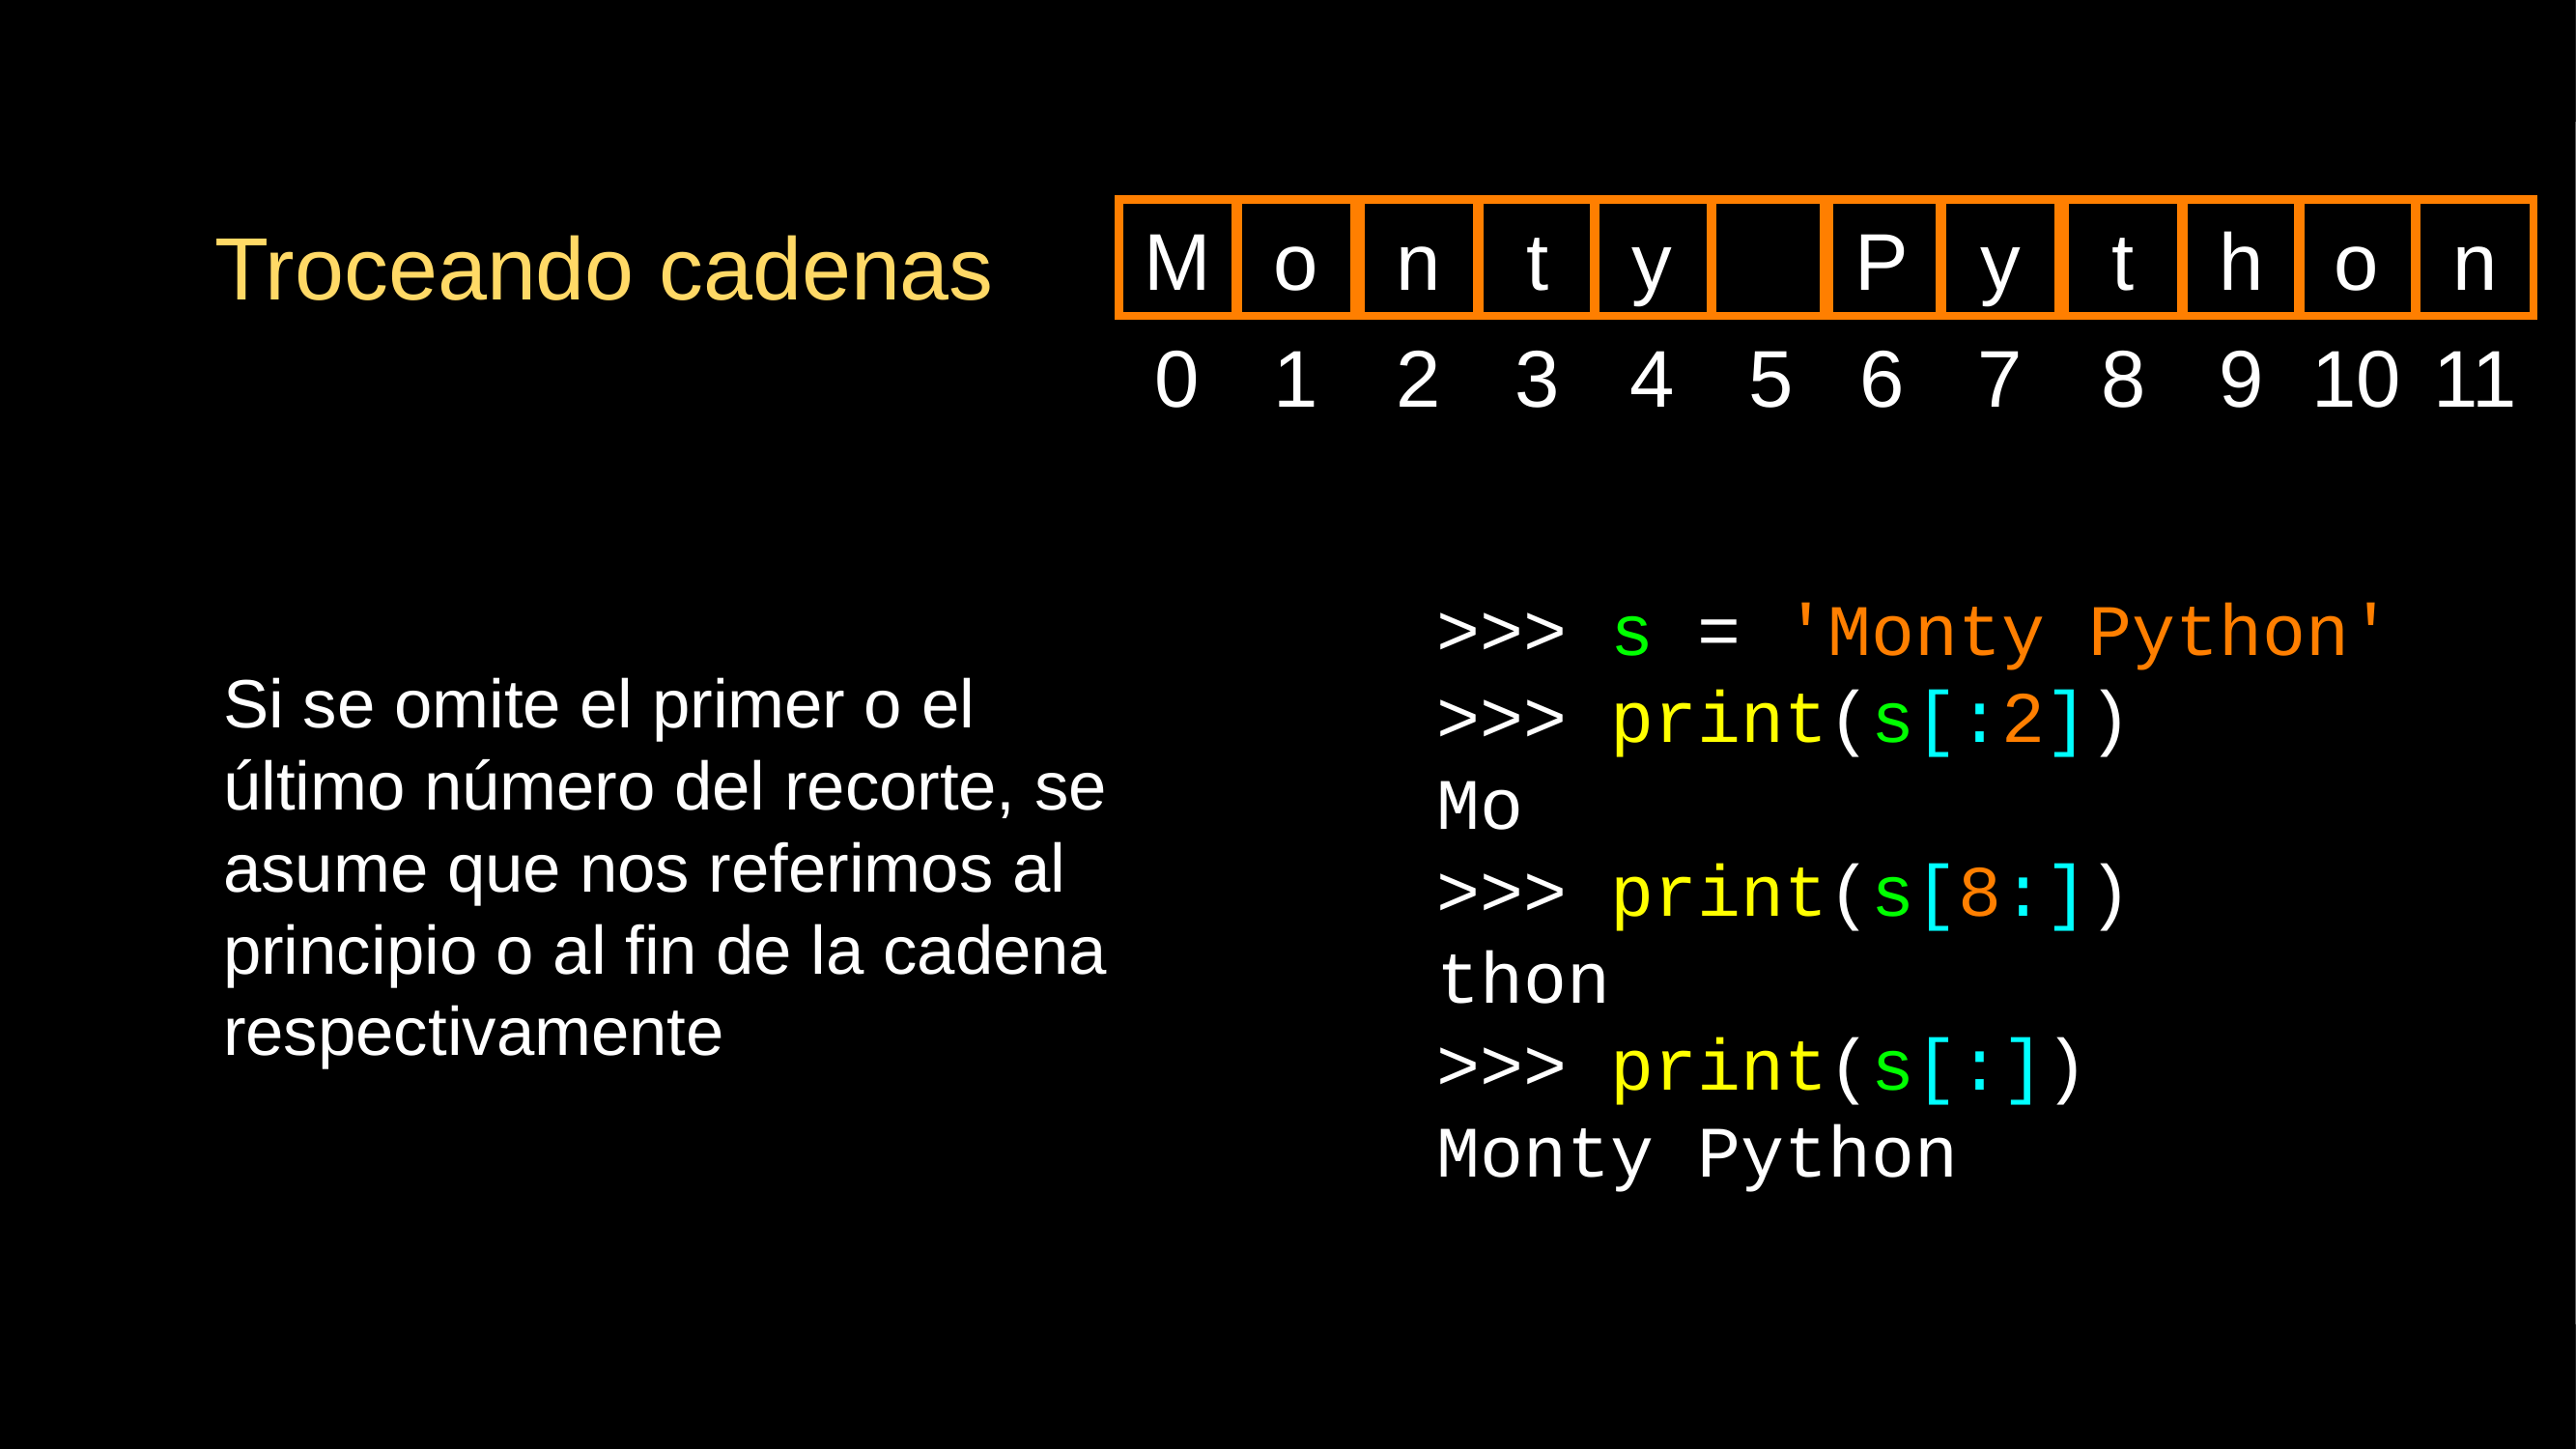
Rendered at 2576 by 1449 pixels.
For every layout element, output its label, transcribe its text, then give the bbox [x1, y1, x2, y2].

text_box y [1594, 199, 1709, 317]
text_box M [1118, 199, 1236, 317]
text_box 2 [1360, 317, 1478, 434]
text_box t [2064, 199, 2182, 317]
text_box h [2183, 199, 2298, 317]
text_box 11 [2417, 317, 2534, 434]
text_box n [1360, 199, 1478, 317]
text_box n [2417, 199, 2534, 317]
text_box 6 [1823, 317, 1940, 434]
text_box y [1941, 199, 2059, 317]
text_box 3 [1479, 317, 1594, 434]
text_box 1 [1237, 317, 1355, 434]
text_box 0 [1118, 317, 1236, 434]
text_box P [1823, 199, 1940, 317]
text_box 8 [2064, 317, 2182, 434]
text_box o [2298, 199, 2416, 317]
title Troceando cadenas [102, 128, 1107, 400]
list Si se omite el primer o el último número del recorte, se asume que nos referimos al principio o al fin de la cadena respectivamente [183, 412, 1161, 1317]
text_box 9 [2183, 317, 2298, 434]
text_box o [1237, 199, 1355, 317]
text_box t [1479, 199, 1594, 317]
text_box 5 [1713, 320, 1823, 434]
text_box 4 [1594, 317, 1711, 434]
text_box 7 [1941, 317, 2059, 434]
text_box 10 [2298, 317, 2416, 434]
text_box >>> s = 'Monty Python' >>> print(s[:2]) Mo >>> print(s[8:]) thon >>> print(s[:]) Monty Python [1436, 580, 2525, 1195]
